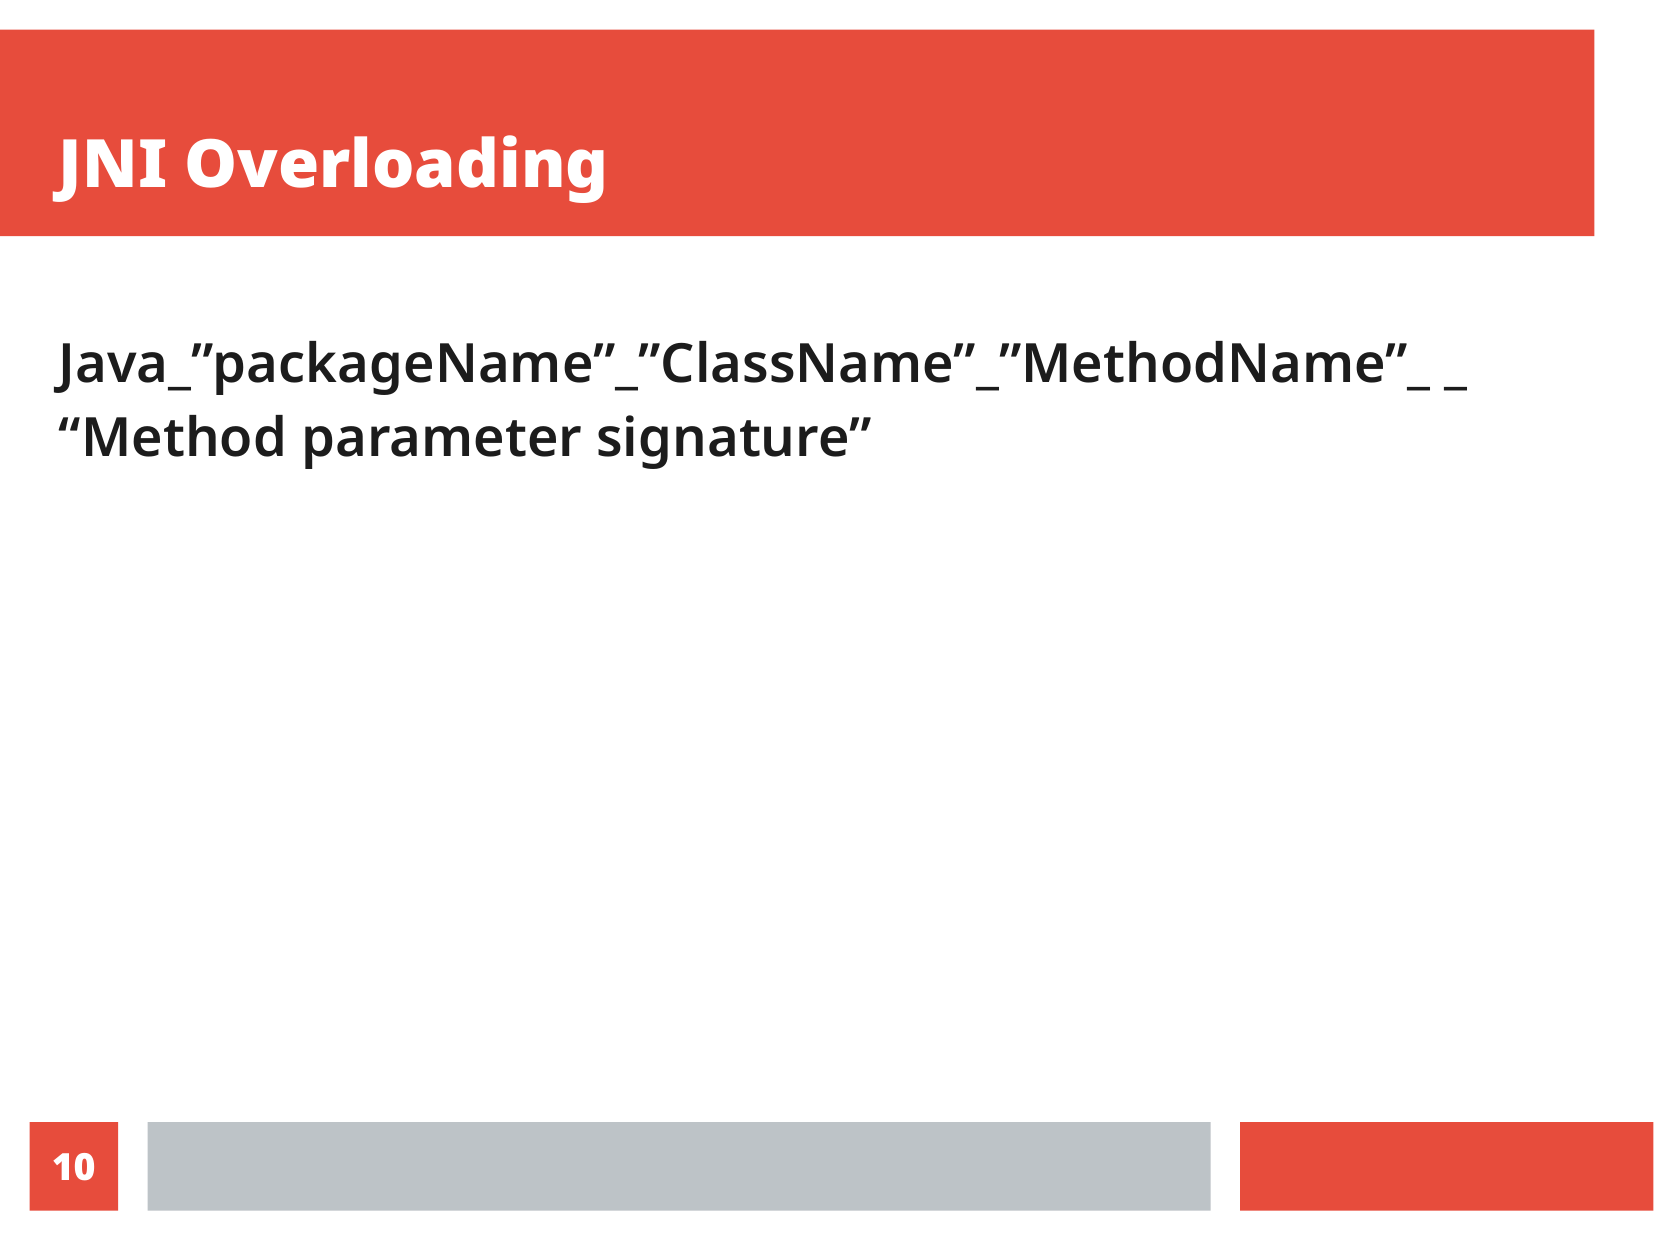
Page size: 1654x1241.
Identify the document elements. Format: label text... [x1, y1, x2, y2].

list Java_”packageName”_”ClassName”_”MethodName”_ _ “Method parameter signature” [59, 324, 1565, 1093]
title JNI Overloading [59, 59, 1595, 207]
